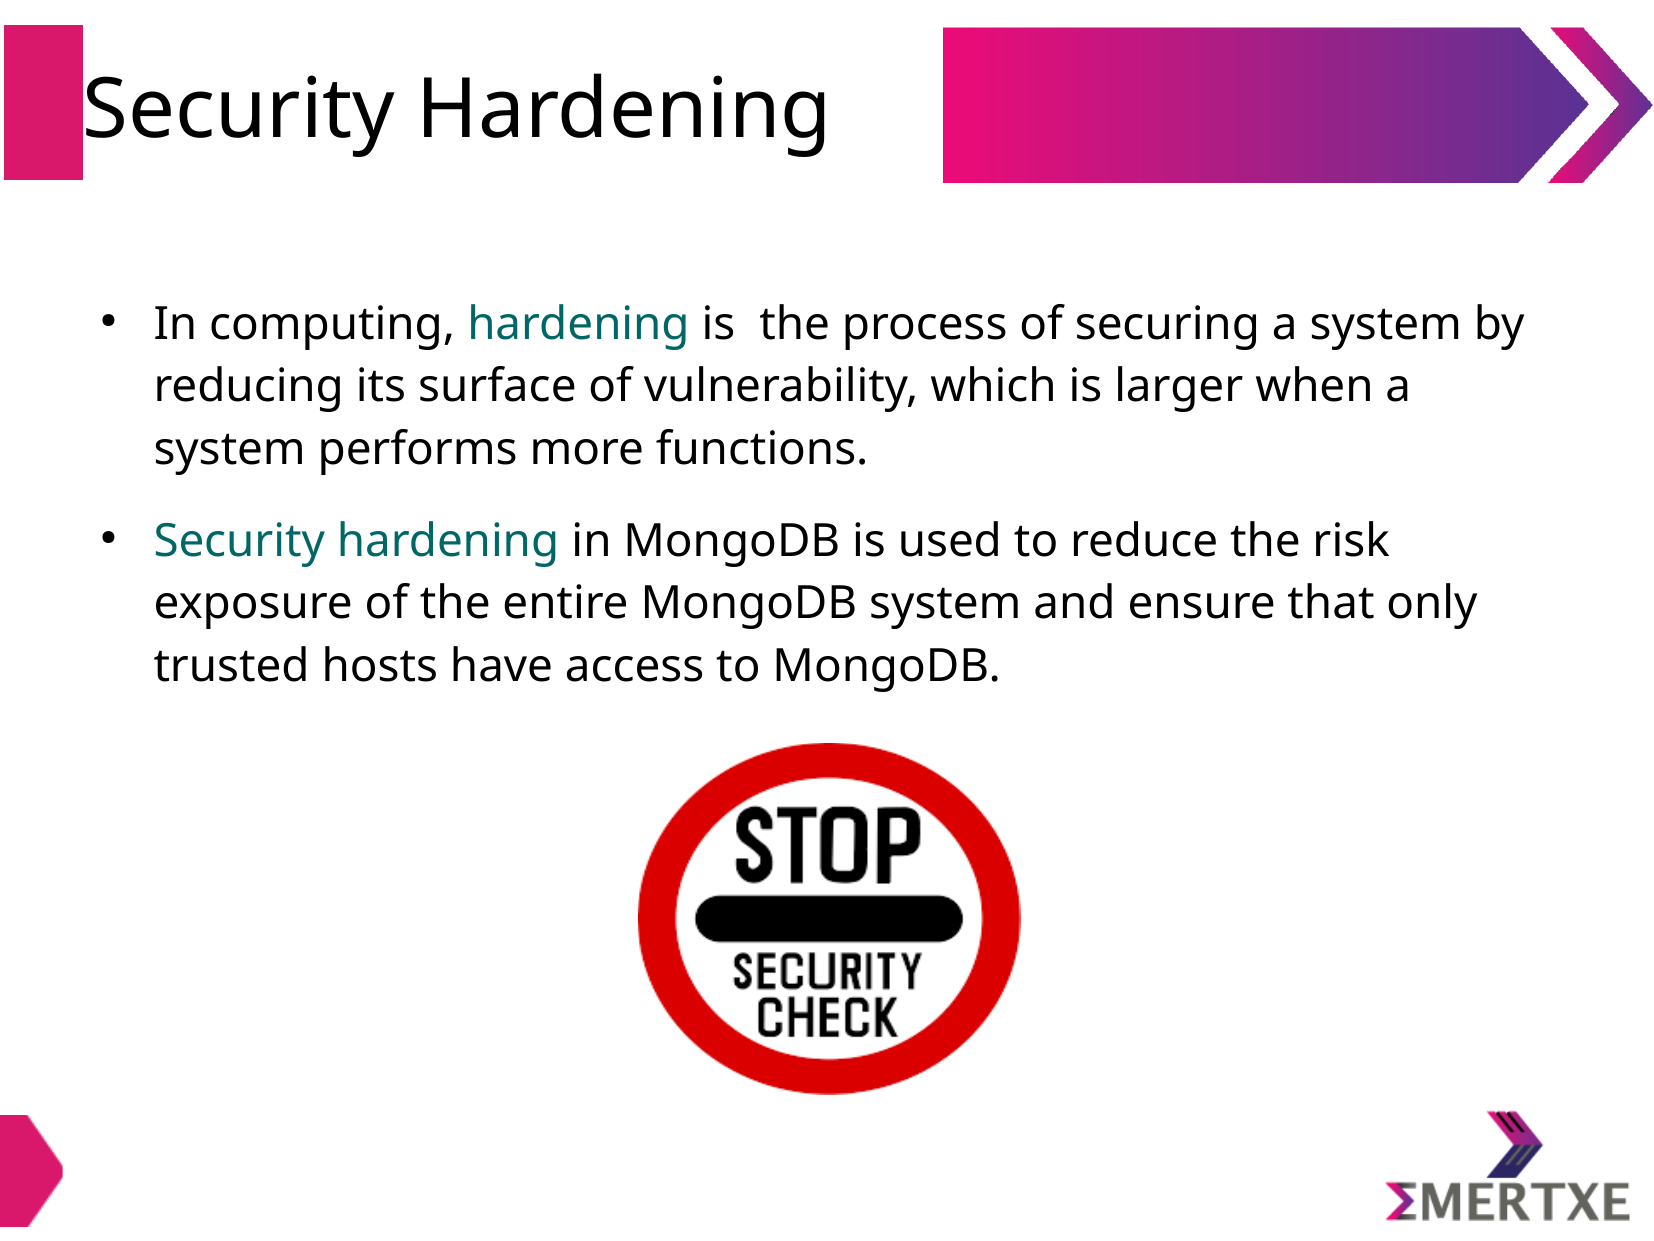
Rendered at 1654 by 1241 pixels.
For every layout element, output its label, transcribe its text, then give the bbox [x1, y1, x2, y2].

title Security Hardening [82, 2, 1571, 210]
list In computing, hardening is the process of securing a system by reducing its surface of vulnerability, which is larger when a system performs more functions. Security hardening in MongoDB is used to reduce the risk exposure of the entire MongoDB system and ensure that only trusted hosts have access to MongoDB. [82, 290, 1571, 1010]
picture [638, 743, 1021, 1096]
picture [1571, 27, 1653, 183]
picture [1385, 1107, 1631, 1221]
